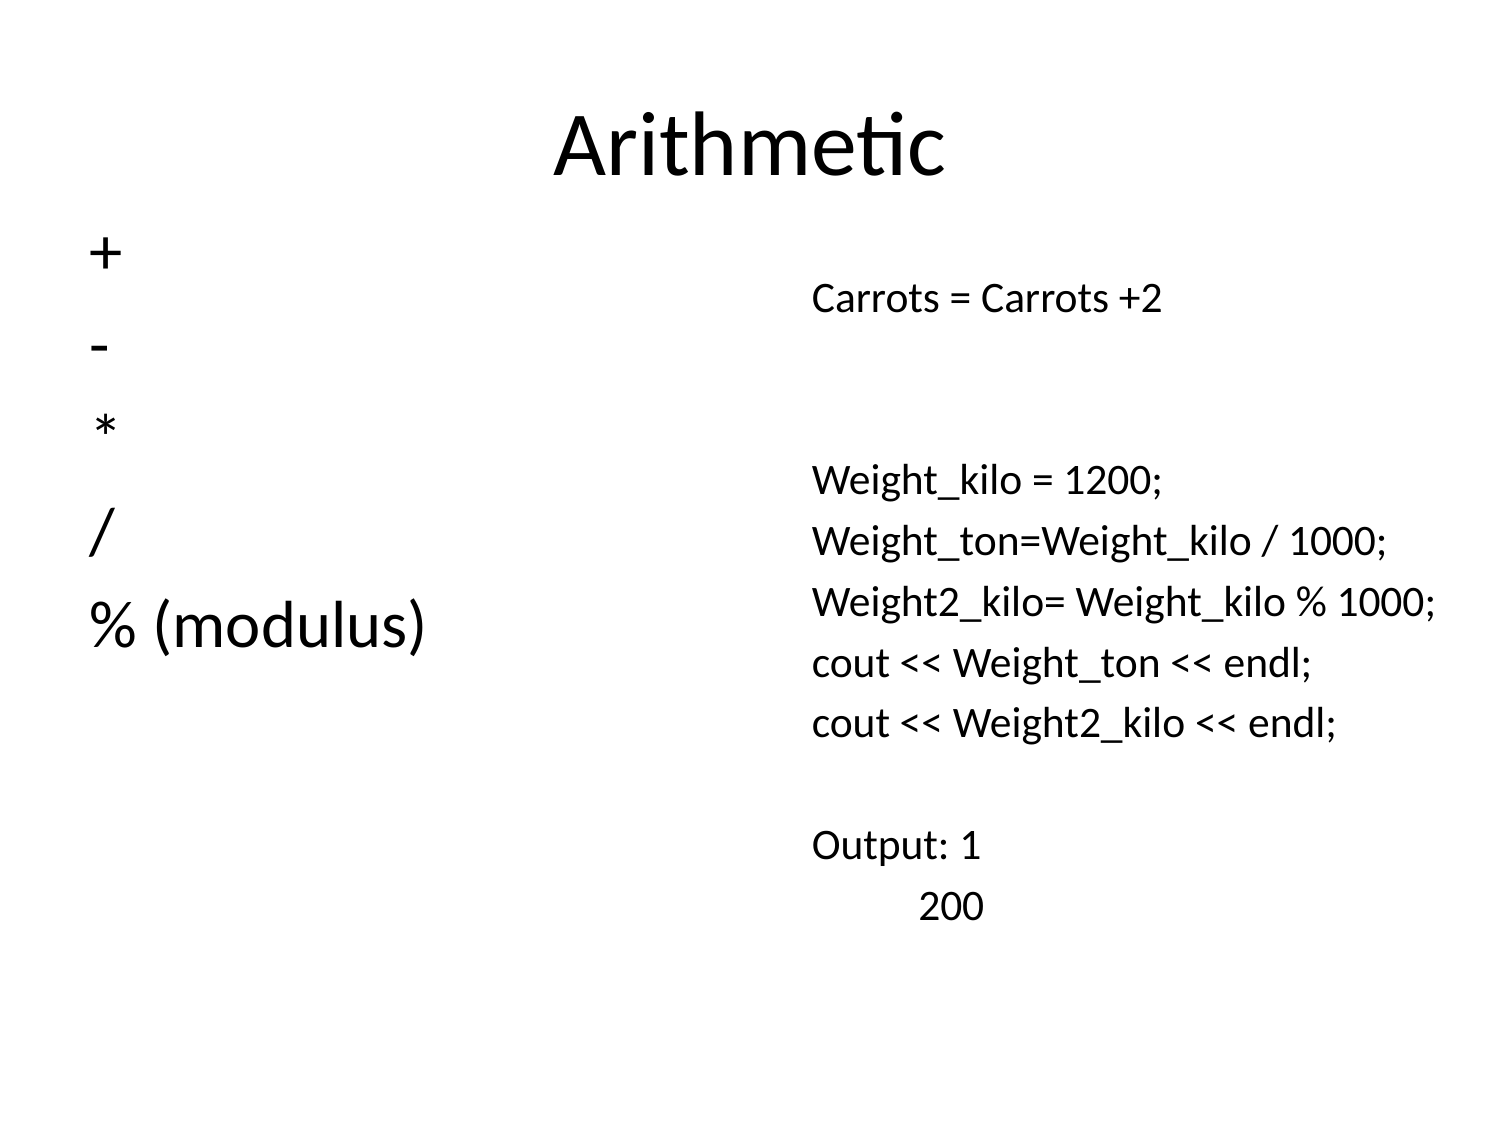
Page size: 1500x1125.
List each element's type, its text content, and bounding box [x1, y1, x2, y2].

title Arithmetic [75, 45, 1425, 233]
list + - * / % (modulus) [75, 200, 610, 943]
text_box Carrots = Carrots +2 Weight_kilo = 1200; Weight_ton=Weight_kilo / 1000; Weight2_kilo= Weight_kilo % 1000; cout << Weight_ton << endl; cout << Weight2_kilo << endl; Output: 1 200 [797, 200, 1474, 943]
